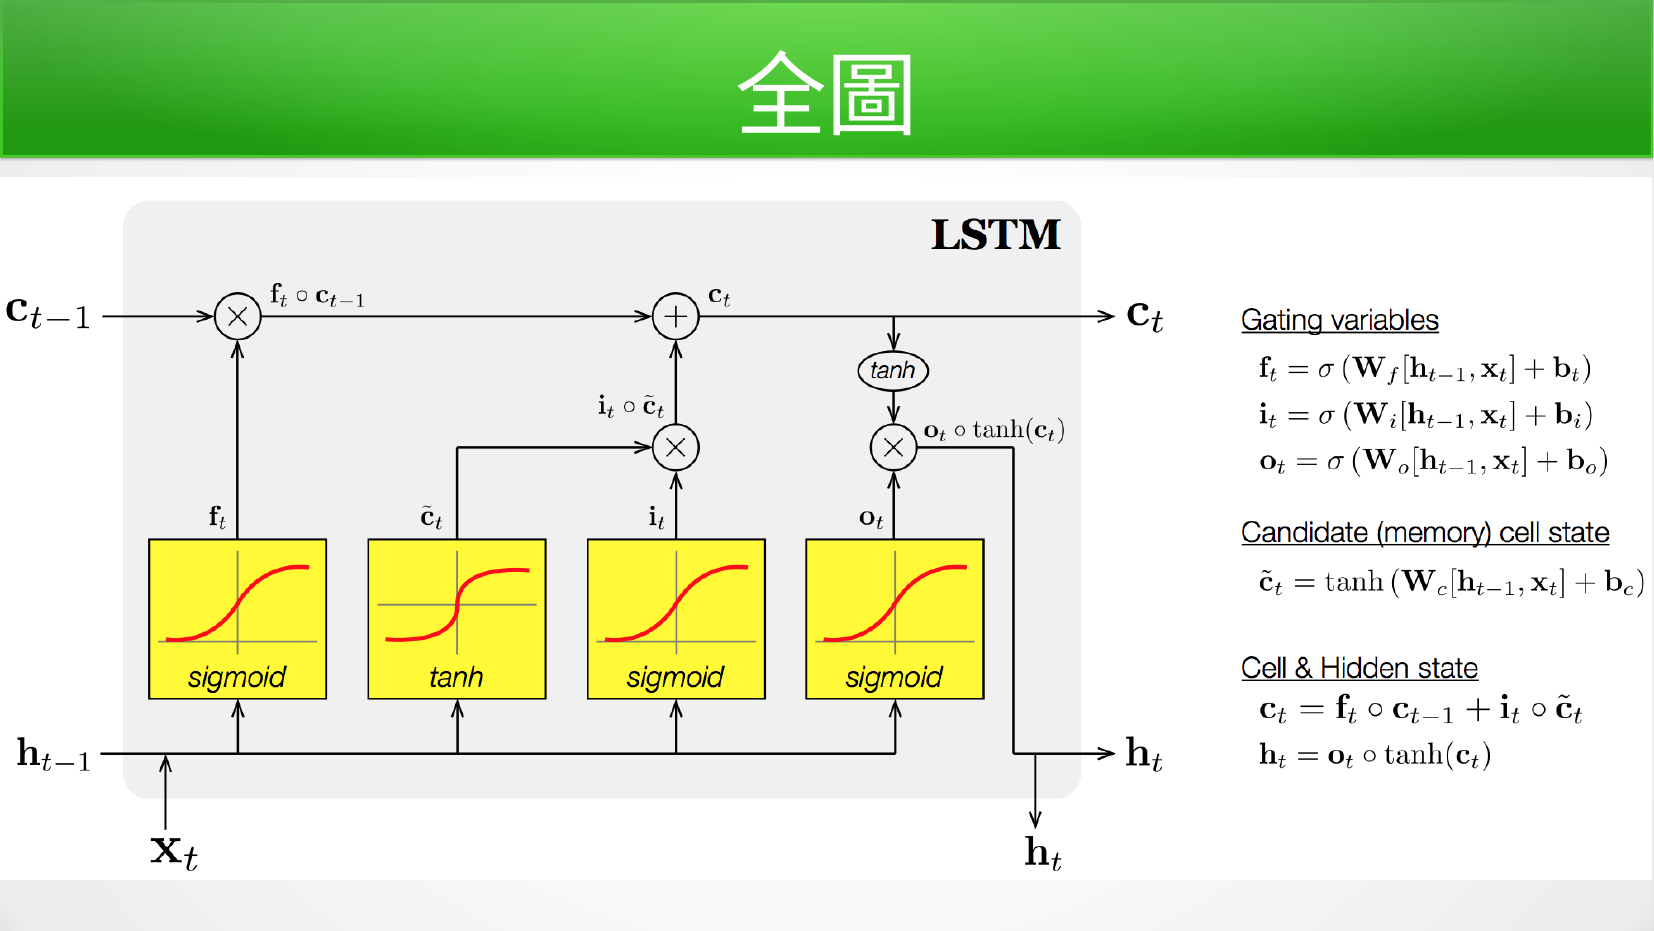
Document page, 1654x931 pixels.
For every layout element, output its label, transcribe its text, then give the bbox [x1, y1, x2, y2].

picture [0, 177, 1652, 880]
title 全圖 [82, 28, 1571, 149]
